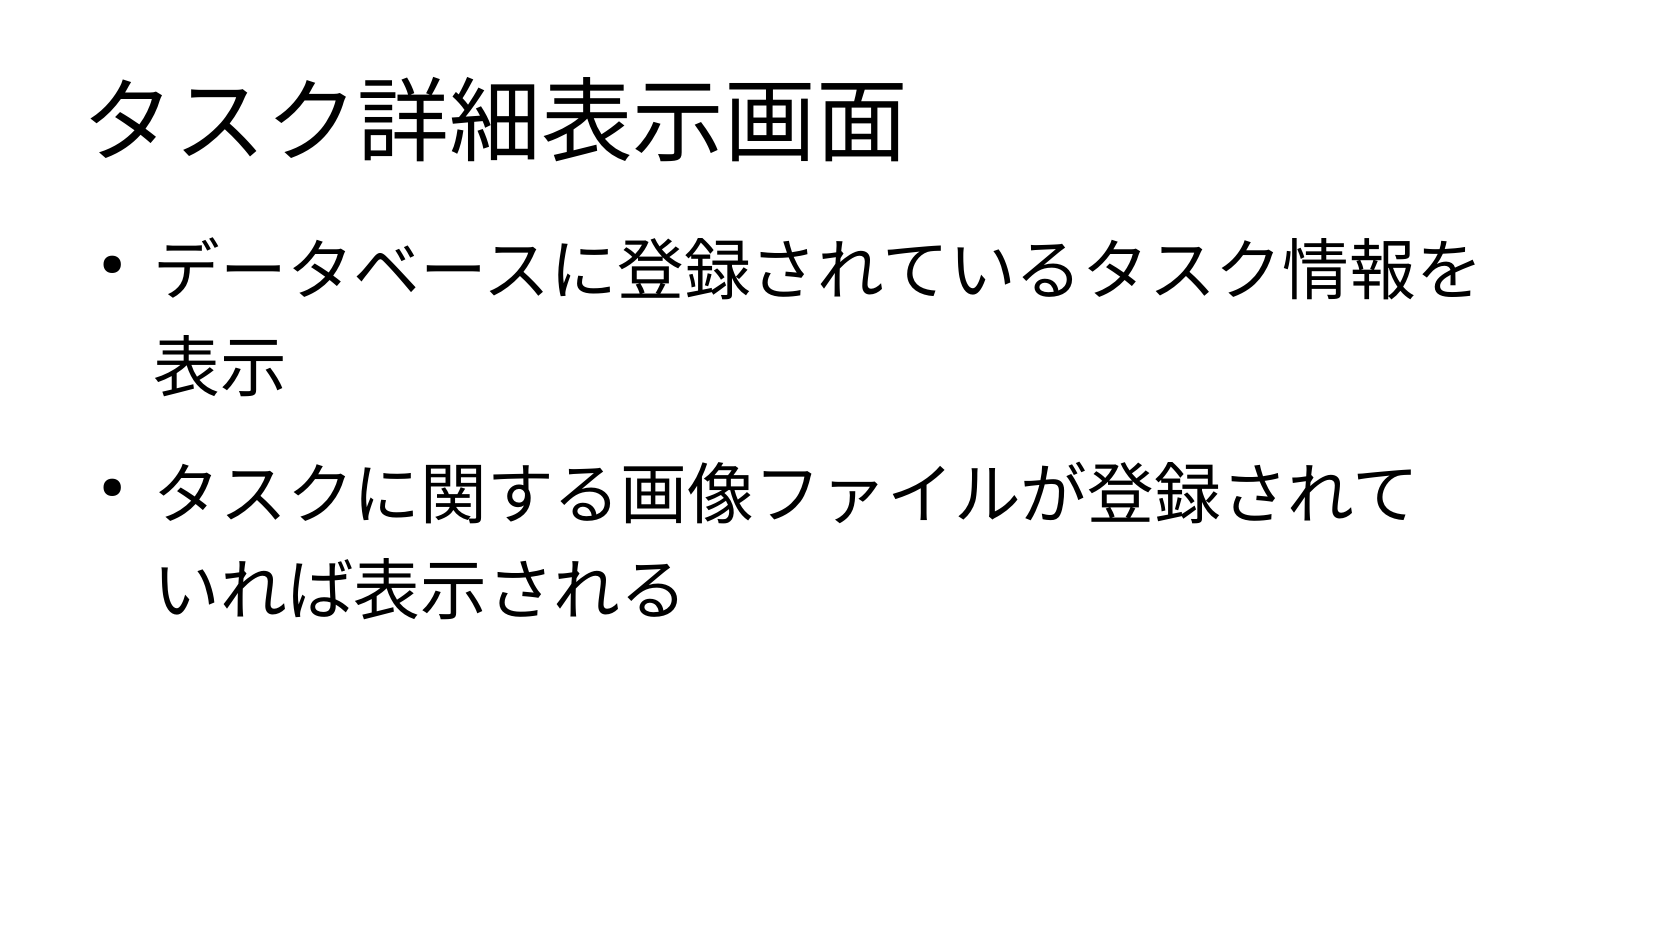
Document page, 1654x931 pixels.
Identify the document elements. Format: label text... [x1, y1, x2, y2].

list データベースに登録されているタスク情報を 表示 タスクに関する画像ファイルが登録されて いれば表示される [82, 217, 1571, 758]
title タスク詳細表示画面 [82, 37, 1571, 193]
